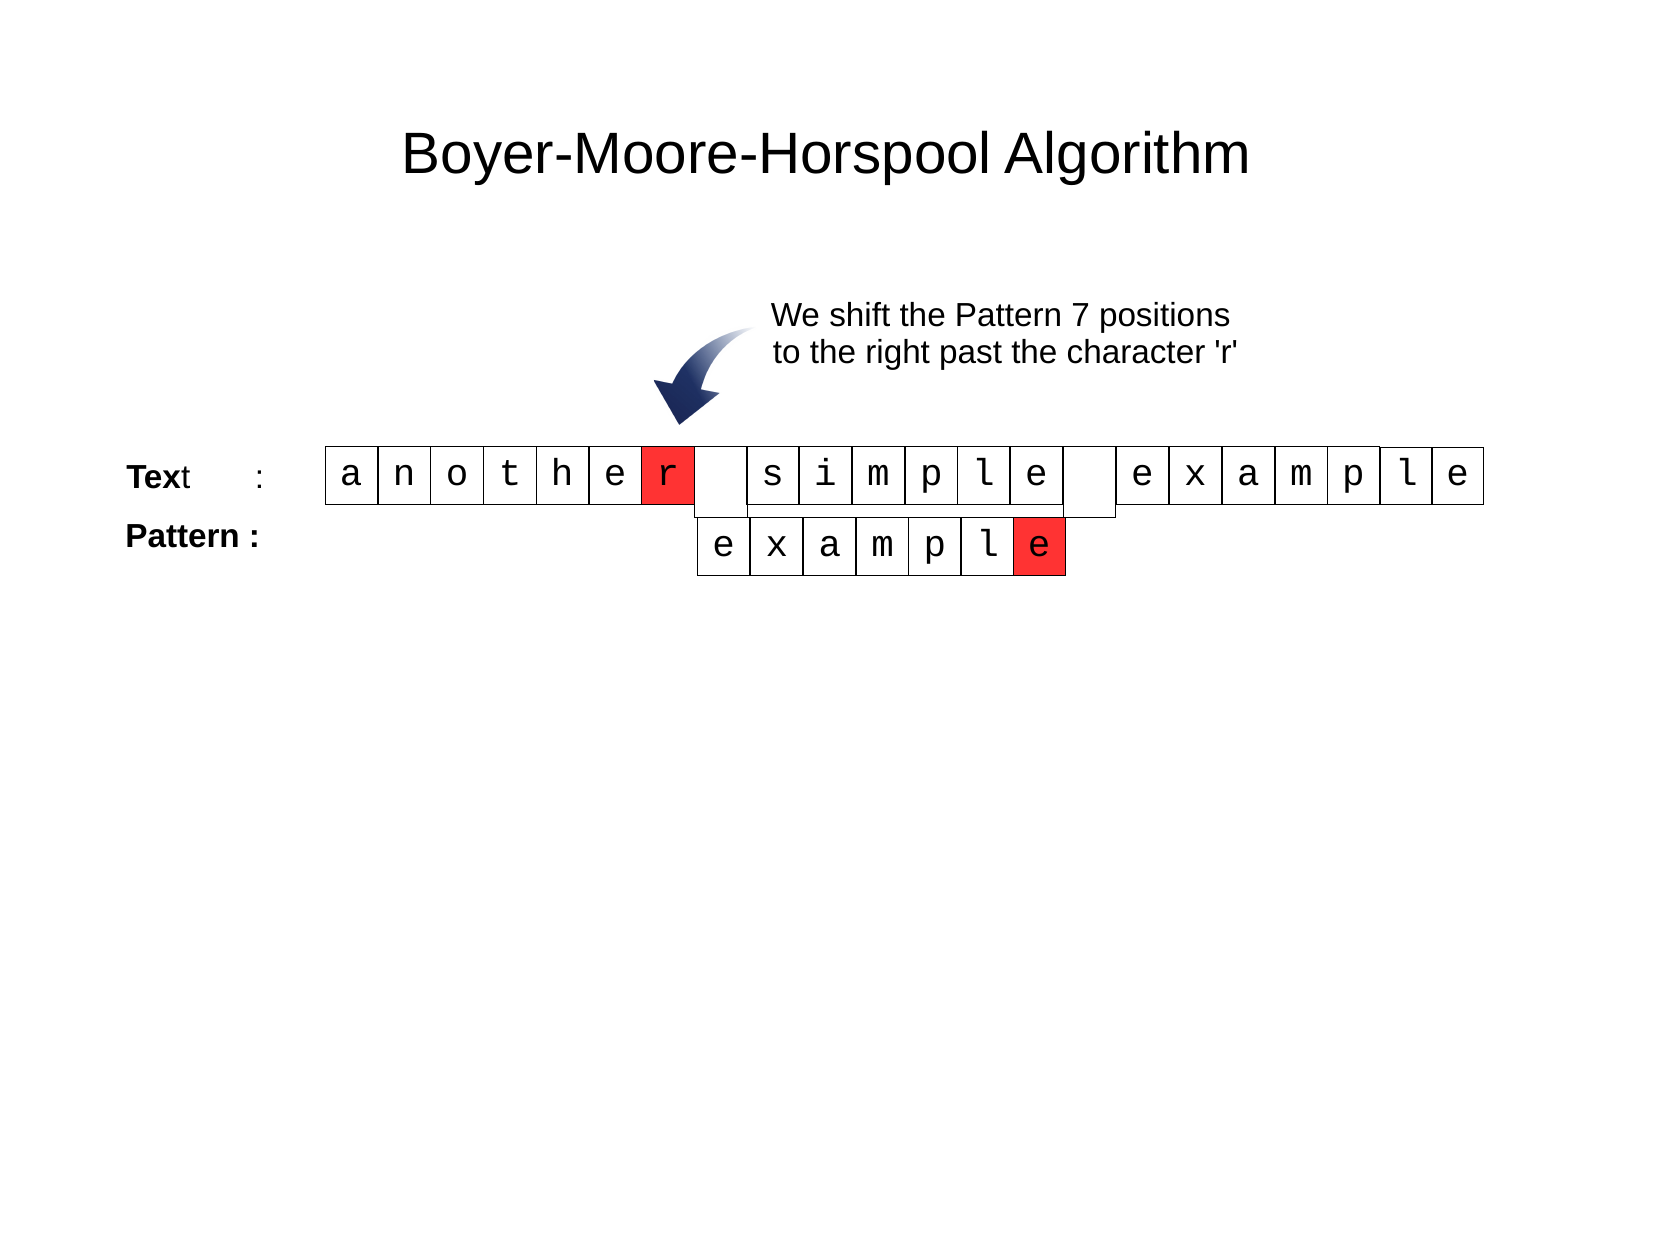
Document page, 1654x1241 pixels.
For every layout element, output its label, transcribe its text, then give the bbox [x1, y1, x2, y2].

text_box Text : [108, 448, 283, 506]
text_box h [536, 446, 589, 502]
text_box x [750, 517, 803, 573]
text_box a [1222, 446, 1275, 502]
text_box We shift the Pattern 7 positions to the right past the character 'r' [756, 289, 1256, 378]
text_box m [1275, 446, 1327, 502]
text_box e [589, 446, 641, 502]
text_box e [1116, 446, 1169, 502]
title Boyer-Moore-Horspool Algorithm [82, 49, 1572, 257]
text_box p [905, 446, 957, 502]
text_box l [961, 517, 1013, 573]
text_box Pattern : [107, 507, 278, 565]
text_box t [483, 446, 536, 502]
picture [649, 318, 765, 432]
text_box x [1169, 446, 1222, 502]
text_box n [378, 446, 430, 502]
text_box i [799, 446, 852, 502]
text_box l [1380, 447, 1431, 502]
text_box m [856, 517, 908, 573]
text_box s [746, 446, 799, 502]
text_box e [697, 517, 750, 573]
text_box e [1013, 517, 1066, 573]
text_box m [852, 446, 905, 502]
text_box e [1431, 447, 1484, 502]
text_box p [1327, 446, 1380, 502]
text_box e [1010, 446, 1063, 502]
text_box l [957, 446, 1010, 502]
text_box a [803, 517, 856, 573]
text_box r [641, 446, 694, 502]
text_box o [430, 446, 483, 502]
text_box a [325, 446, 378, 502]
text_box [82, 290, 1572, 1010]
text_box p [908, 517, 961, 573]
